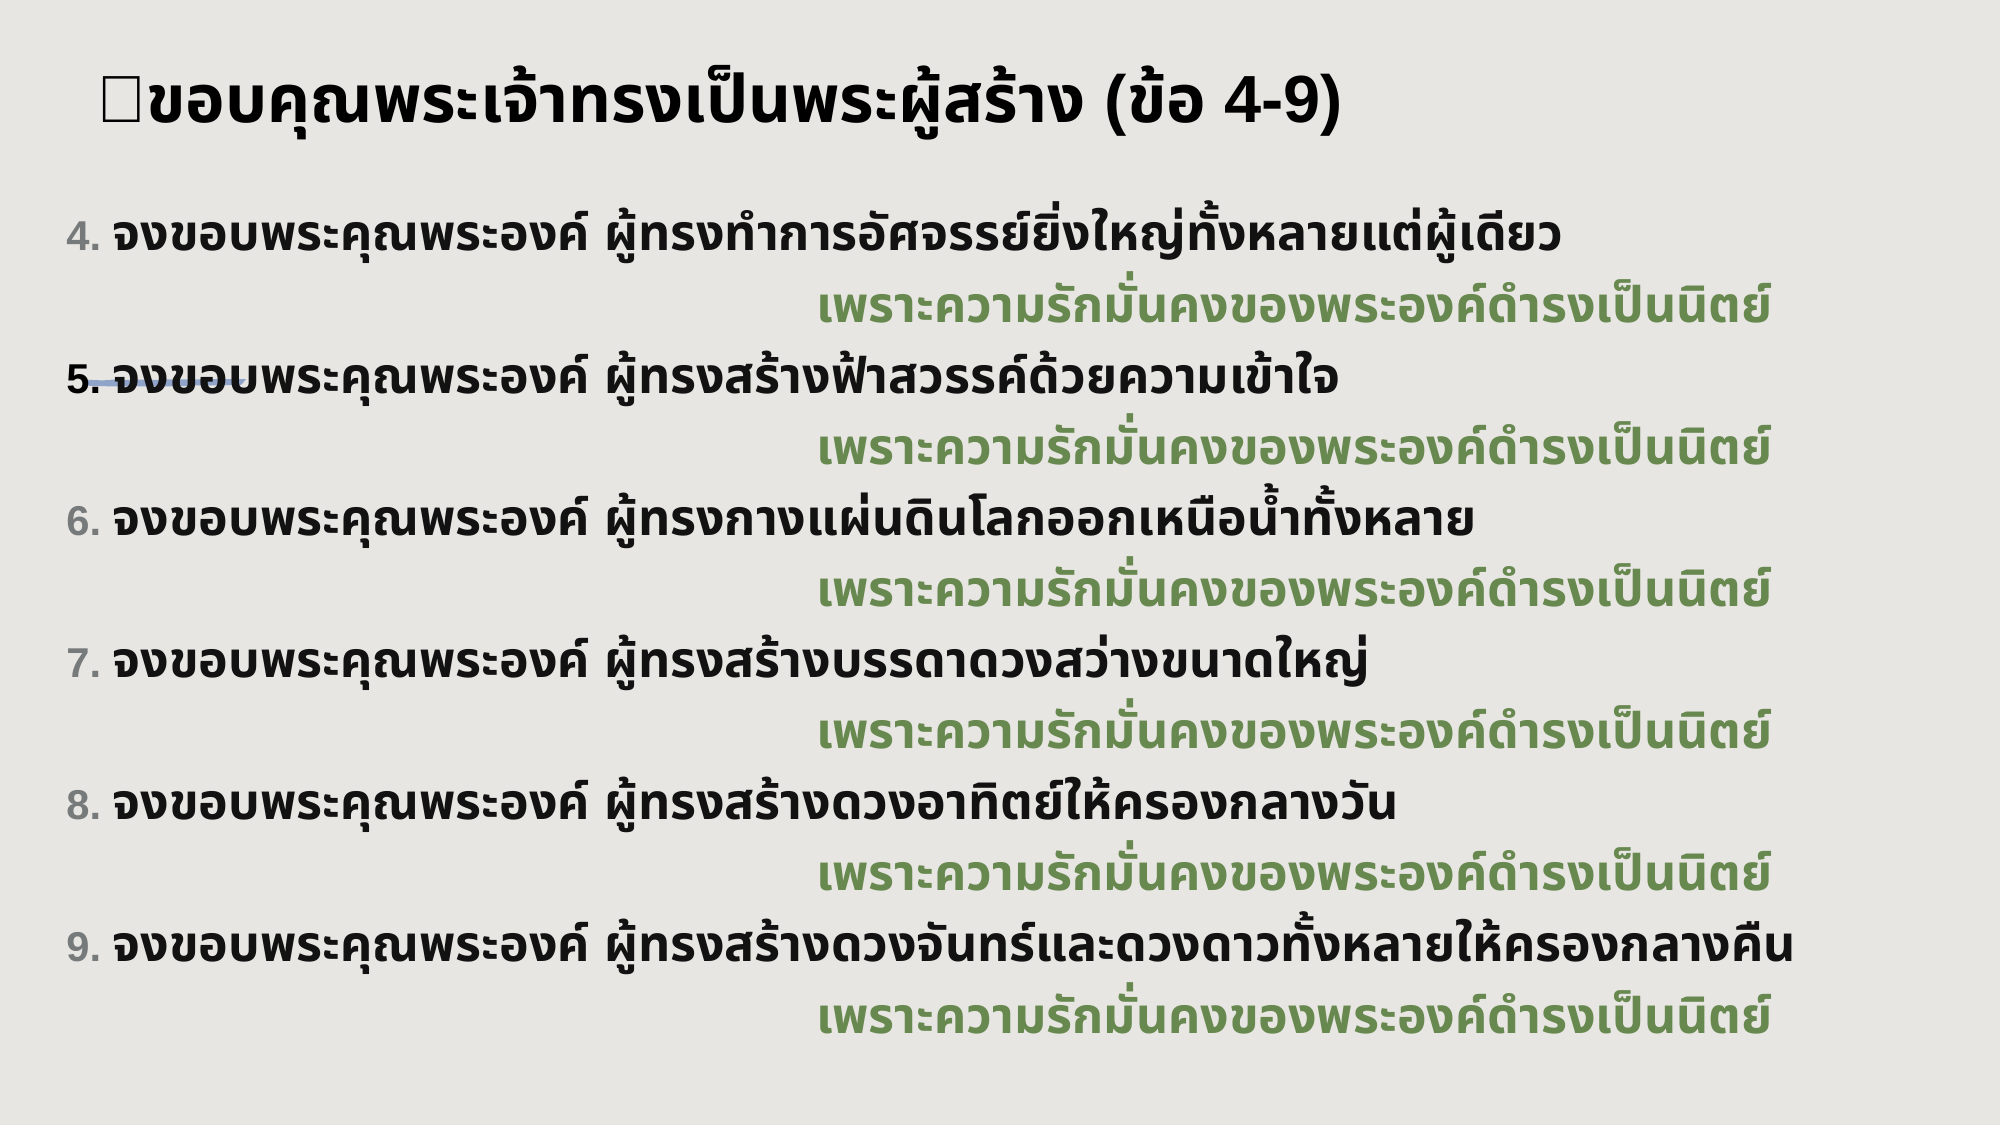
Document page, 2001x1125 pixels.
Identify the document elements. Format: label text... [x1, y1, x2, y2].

title 🙏ขอบคุณพระเจ้าทรงเป็นพระผู้สร้าง (ข้อ 4-9) [81, 39, 1740, 144]
list 4. จงขอบพระคุณพระองค์ ผู้ทรงทำการอัศจรรย์ยิ่งใหญ่ทั้งหลายแต่ผู้เดียว เพราะความรักมั่นคงของพระองค์ดำรงเป็นนิตย์ 5. จงขอบพระคุณพระองค์ ผู้ทรงสร้างฟ้าสวรรค์ด้วยความเข้าใจ เพราะความรักมั่นคงของพระองค์ดำรงเป็นนิตย์ 6. จงขอบพระคุณพระองค์ ผู้ทรงกางแผ่นดินโลกออกเหนือน้ำทั้งหลาย เพราะความรักมั่นคงของพระองค์ดำรงเป็นนิตย์ 7. จงขอบพระคุณพระองค์ ผู้ทรงสร้างบรรดาดวงสว่างขนาดใหญ่ เพราะความรักมั่นคงของพระองค์ดำรงเป็นนิตย์ 8. จงขอบพระคุณพระองค์ ผู้ทรงสร้างดวงอาทิตย์ให้ครองกลางวัน เพราะความรักมั่นคงของพระองค์ดำรงเป็นนิตย์ 9. จงขอบพระคุณพระองค์ ผู้ทรงสร้างดวงจันทร์และดวงดาวทั้งหลายให้ครองกลางคืน เพราะความรักมั่นคงของพระองค์ดำรงเป็นนิตย์ [51, 187, 1957, 1088]
